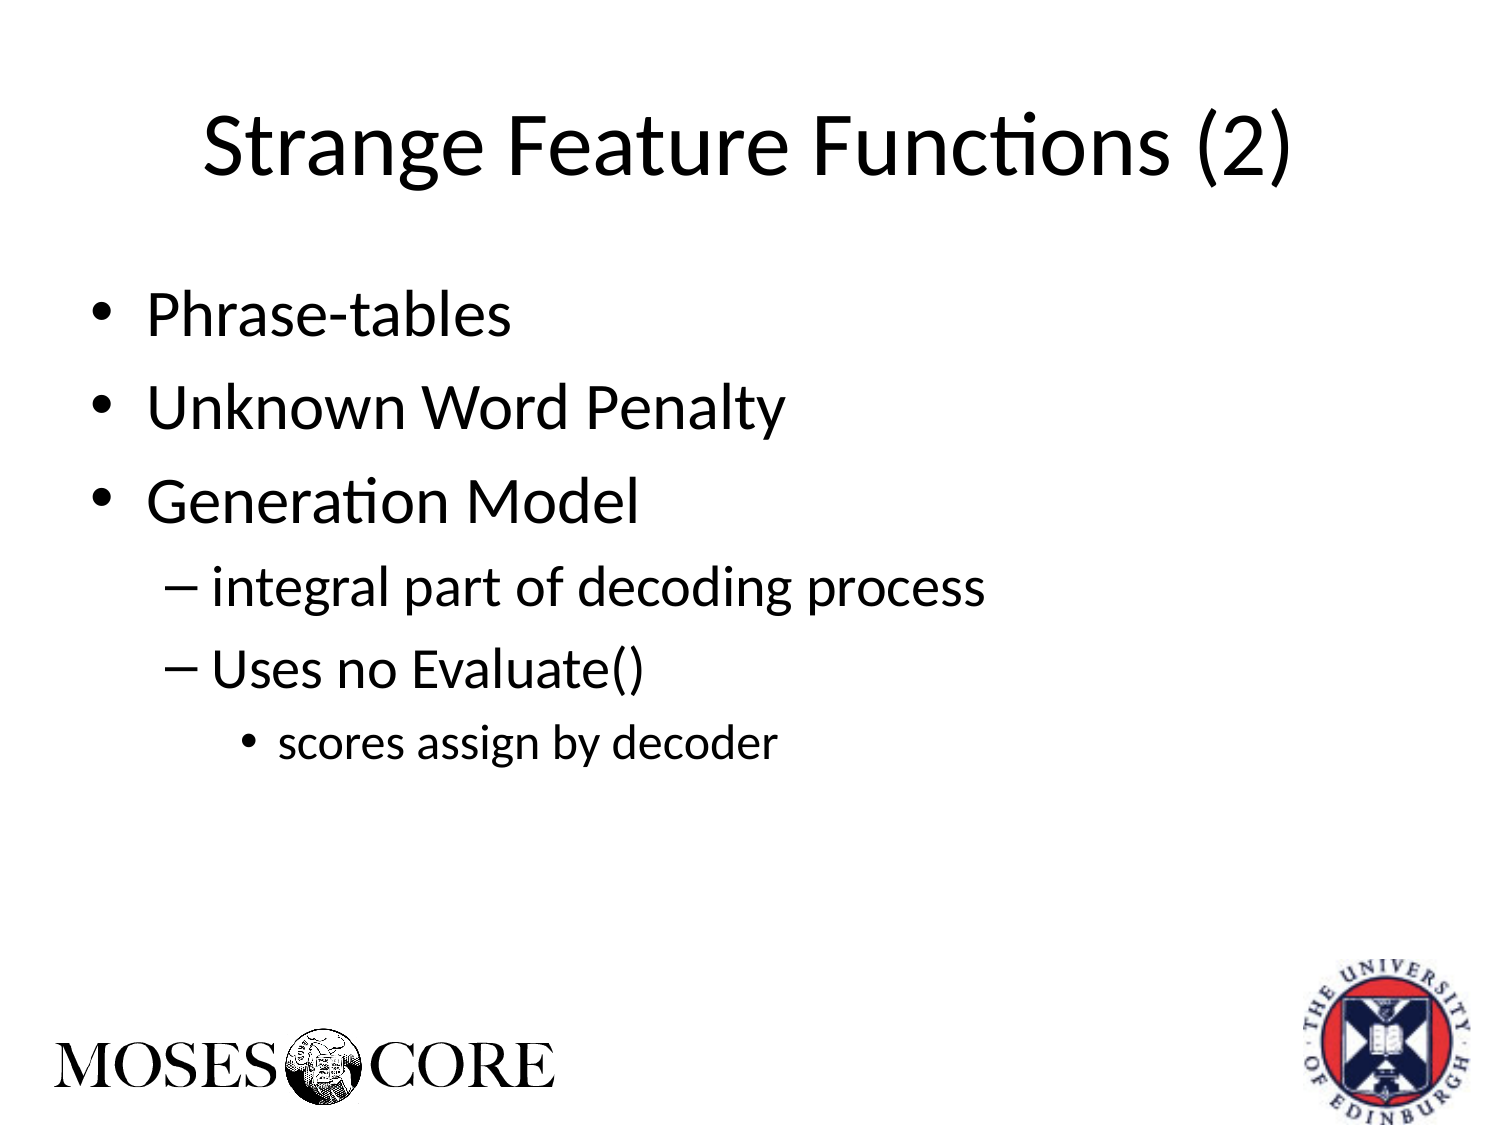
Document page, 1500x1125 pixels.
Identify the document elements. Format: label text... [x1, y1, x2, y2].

list Phrase-tables Unknown Word Penalty Generation Model integral part of decoding process Uses no Evaluate() scores assign by decoder [75, 262, 1425, 1005]
picture [1303, 959, 1475, 1125]
title Strange Feature Functions (2) [75, 45, 1425, 233]
picture [53, 1025, 555, 1108]
